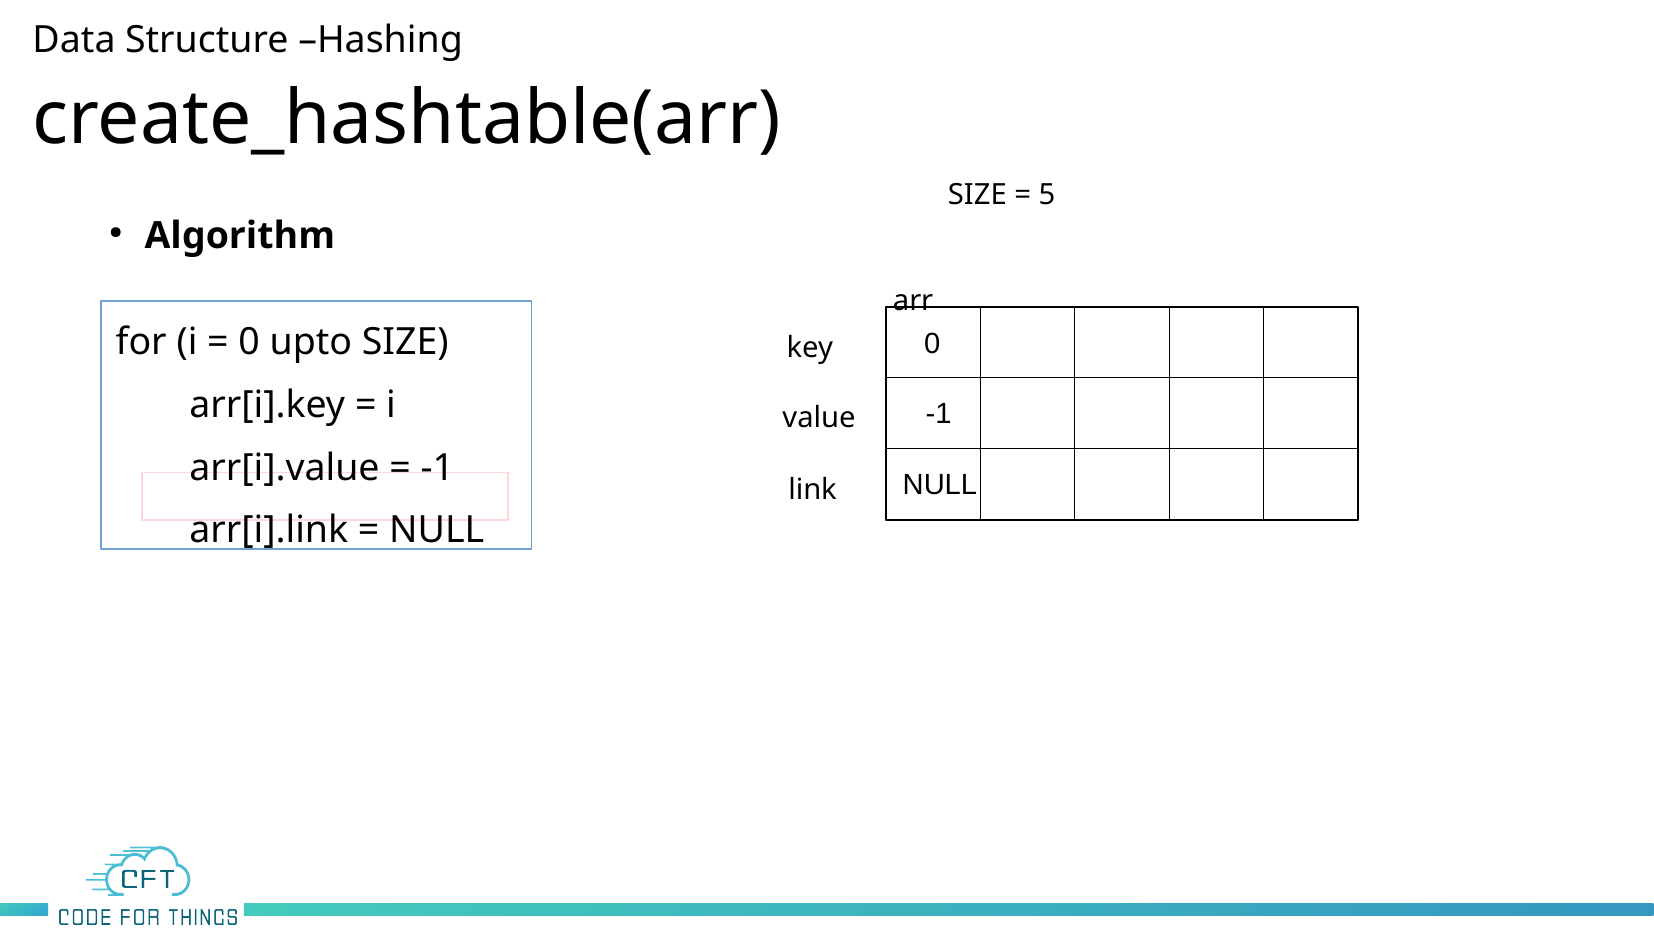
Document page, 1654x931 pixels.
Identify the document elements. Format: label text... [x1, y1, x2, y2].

text_box Algorithm [94, 200, 886, 269]
text_box [1264, 307, 1359, 377]
title Data Structure –Hashing create_hashtable(arr) [32, 12, 1184, 166]
text_box [898, 378, 980, 448]
text_box [898, 322, 980, 377]
text_box [885, 473, 980, 520]
text_box -1 [910, 389, 967, 438]
text_box [1170, 378, 1263, 448]
text_box [981, 307, 1074, 377]
text_box [1075, 449, 1169, 520]
text_box [981, 449, 1074, 520]
text_box [100, 301, 532, 307]
text_box arr [878, 272, 1056, 322]
text_box [1264, 378, 1359, 448]
picture [59, 846, 237, 925]
text_box NULL [887, 460, 993, 509]
text_box [1170, 307, 1263, 377]
text_box [898, 449, 980, 460]
text_box [1075, 378, 1169, 448]
text_box for (i = 0 upto SIZE) arr[i].key = i arr[i].value = -1 arr[i].link = NULL [100, 307, 567, 550]
text_box value [767, 389, 898, 473]
text_box [981, 378, 1074, 448]
text_box link [773, 460, 863, 510]
text_box [1264, 449, 1359, 520]
text_box [1170, 449, 1263, 520]
text_box [1075, 307, 1169, 377]
text_box SIZE = 5 [933, 165, 1111, 215]
text_box 0 [909, 319, 956, 368]
text_box key [771, 318, 898, 389]
